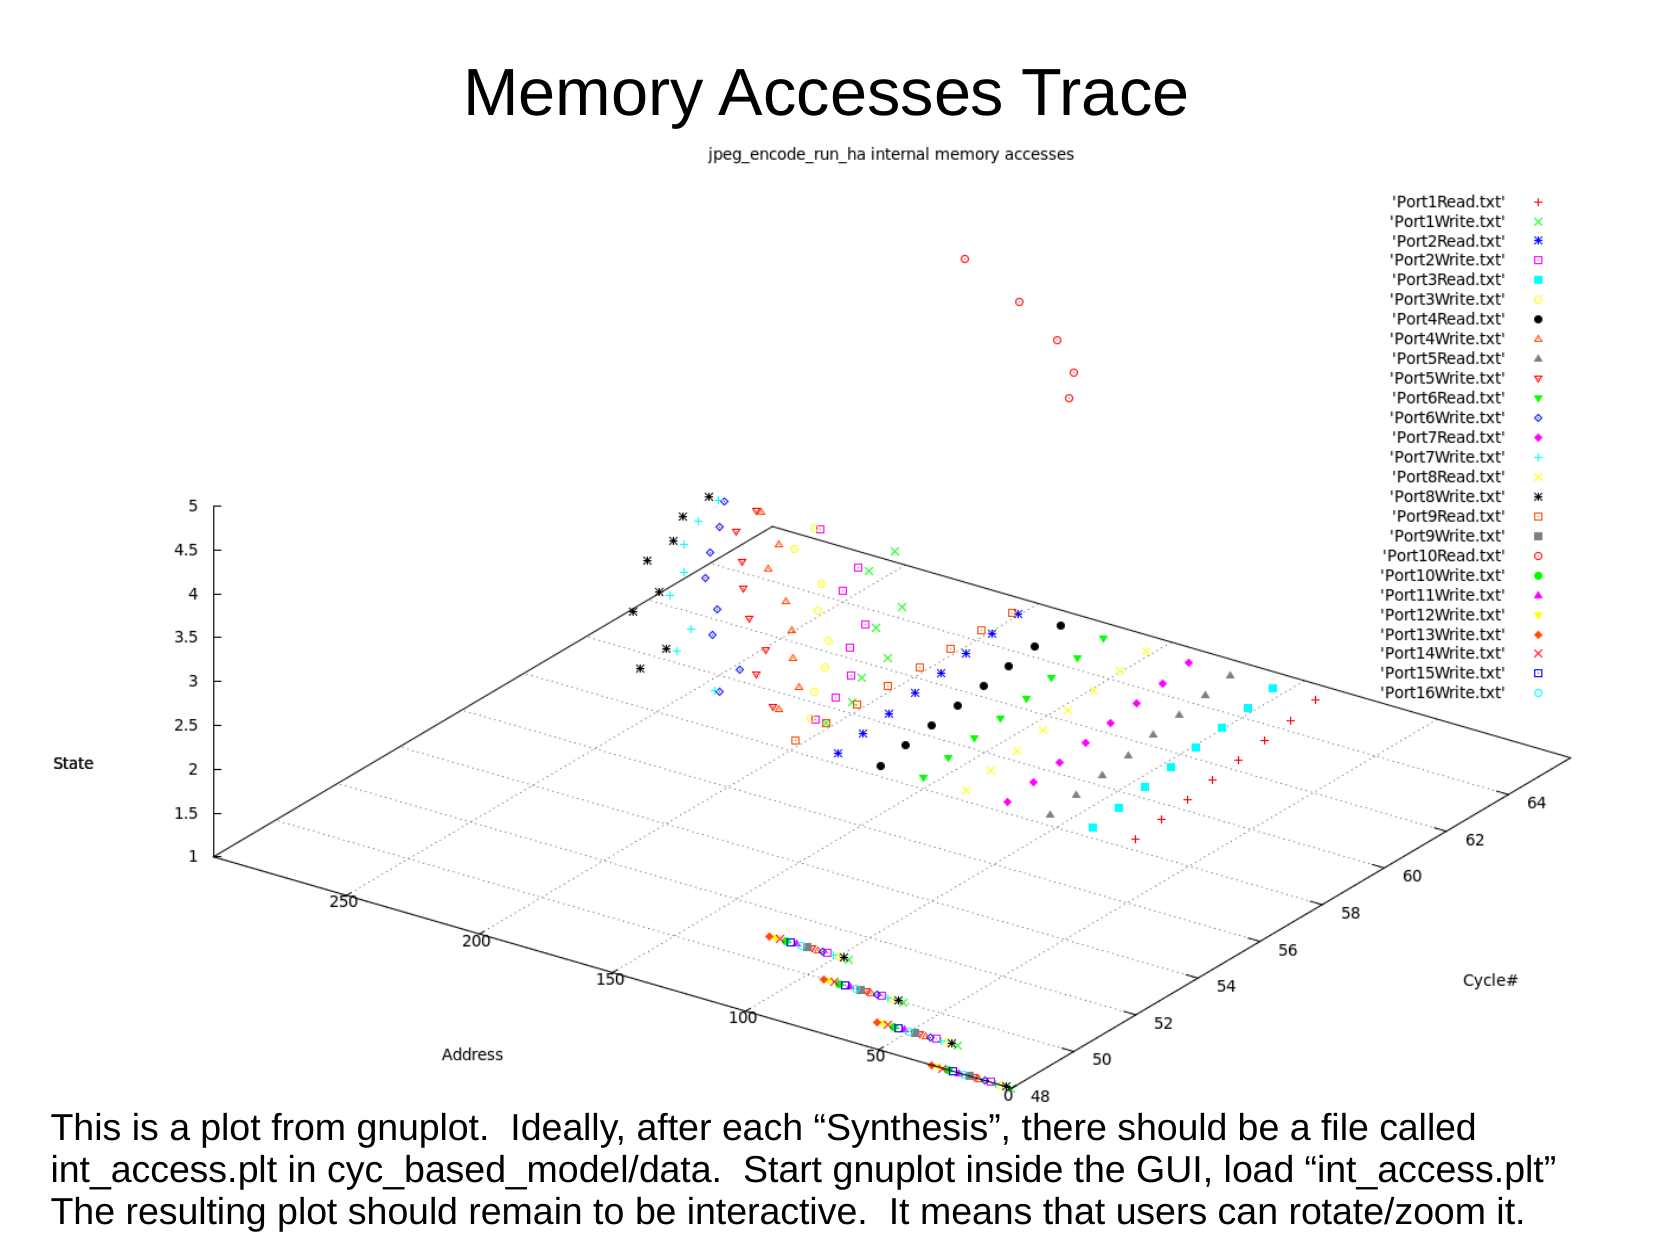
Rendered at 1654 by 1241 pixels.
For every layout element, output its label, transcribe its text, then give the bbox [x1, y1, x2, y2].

picture [45, 132, 1597, 1099]
title Memory Accesses Trace [82, 49, 1571, 132]
text_box This is a plot from gnuplot. Ideally, after each “Synthesis”, there should be a file called int_access.plt in cyc_based_model/data. Start gnuplot inside the GUI, load “int_access.plt” The resulting plot should remain to be interactive. It means that users can rotate/zoom it. [35, 1099, 1626, 1241]
